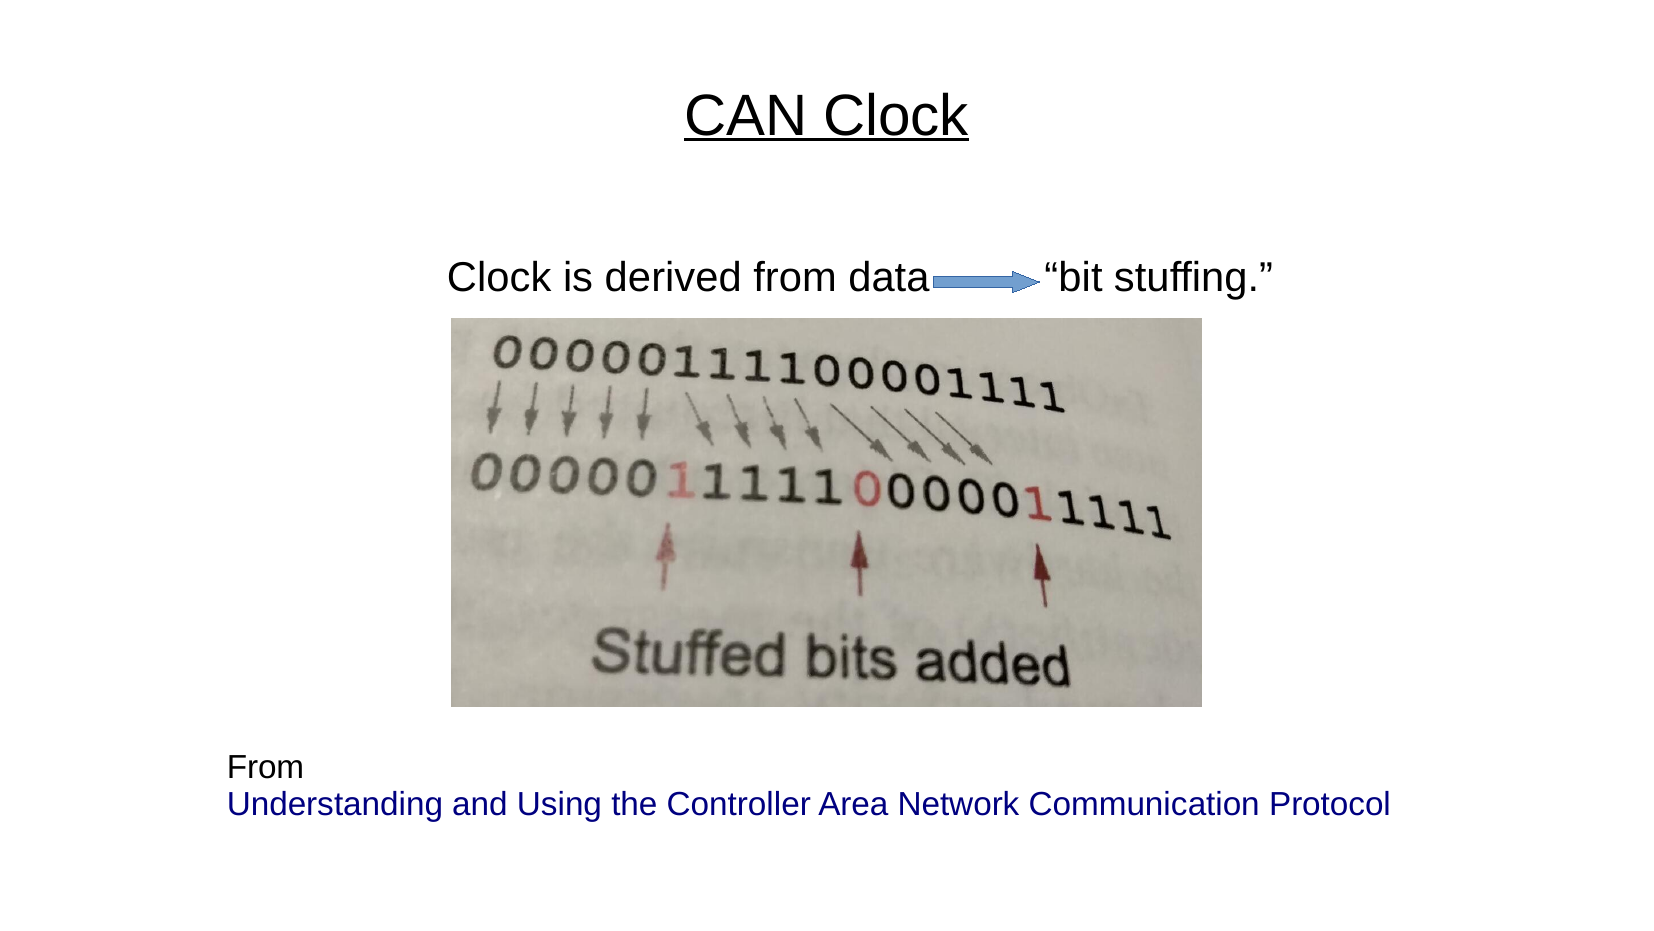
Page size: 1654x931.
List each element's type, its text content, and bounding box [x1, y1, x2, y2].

text_box Clock is derived from data “bit stuffing.” [432, 245, 1377, 319]
text_box From Understanding and Using the Controller Area Network Communication Protocol [212, 741, 1442, 832]
picture [451, 319, 1202, 707]
text_box [933, 271, 1040, 293]
title CAN Clock [82, 37, 1571, 193]
